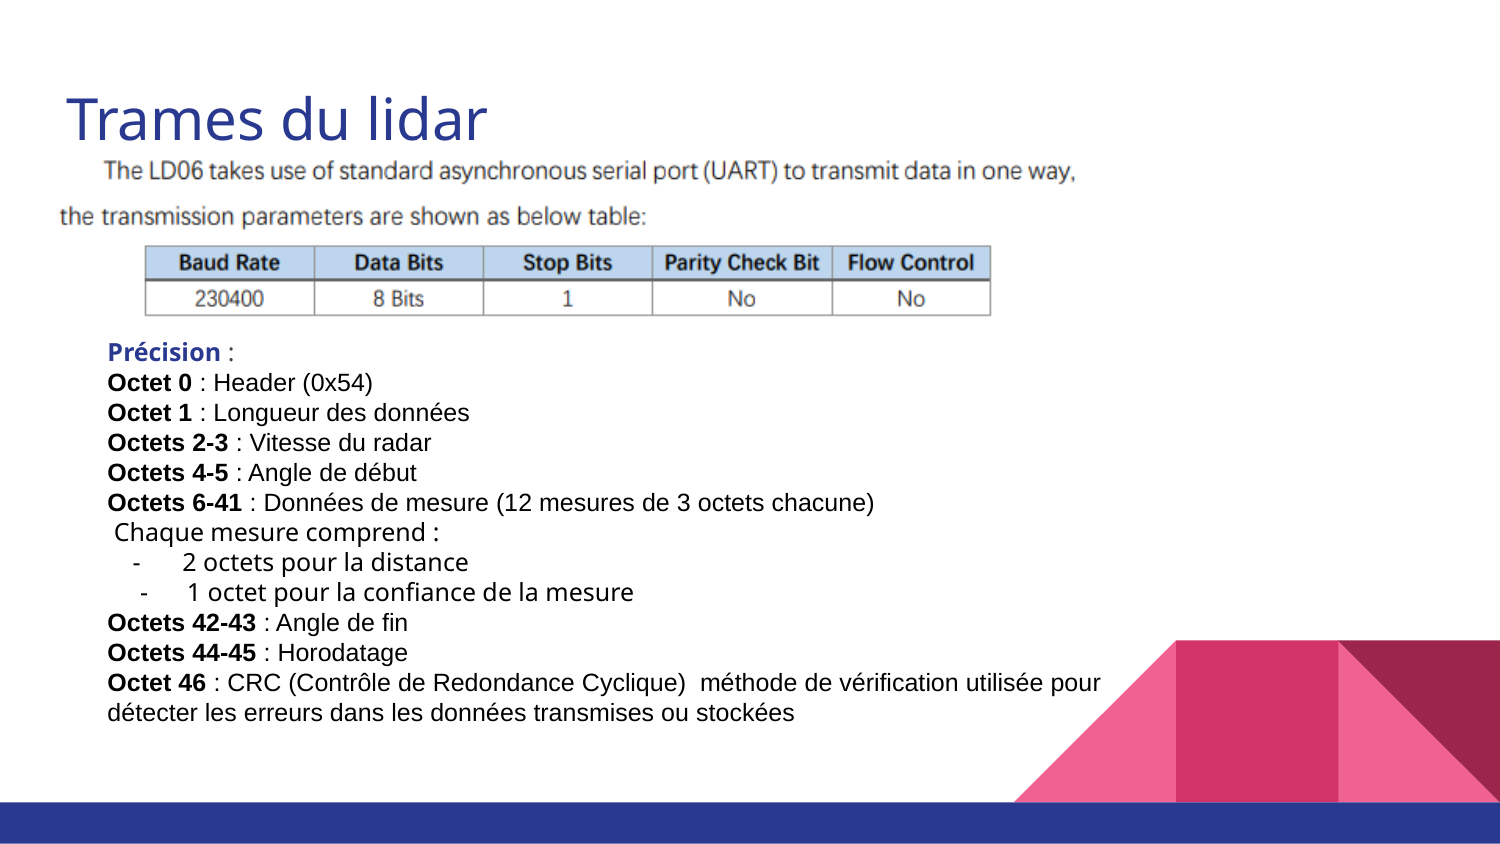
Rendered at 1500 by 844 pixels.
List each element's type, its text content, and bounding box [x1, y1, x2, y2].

title Trames du lidar [51, 67, 1449, 167]
picture [23, 145, 1090, 332]
text_box Précision : Octet 0 : Header (0x54) Octet 1 : Longueur des données Octets 2-3 : Vitesse du radar Octets 4-5 : Angle de début Octets 6-41 : Données de mesure (12 mesures de 3 octets chacune) Chaque mesure comprend : 2 octets pour la distance - 1 octet pour la confiance de la mesure Octets 42-43 : Angle de fin Octets 44-45 : Horodatage Octet 46 : CRC (Contrôle de Redondance Cyclique) méthode de vérification utilisée pour détecter les erreurs dans les données transmises ou stockées [92, 321, 1175, 714]
